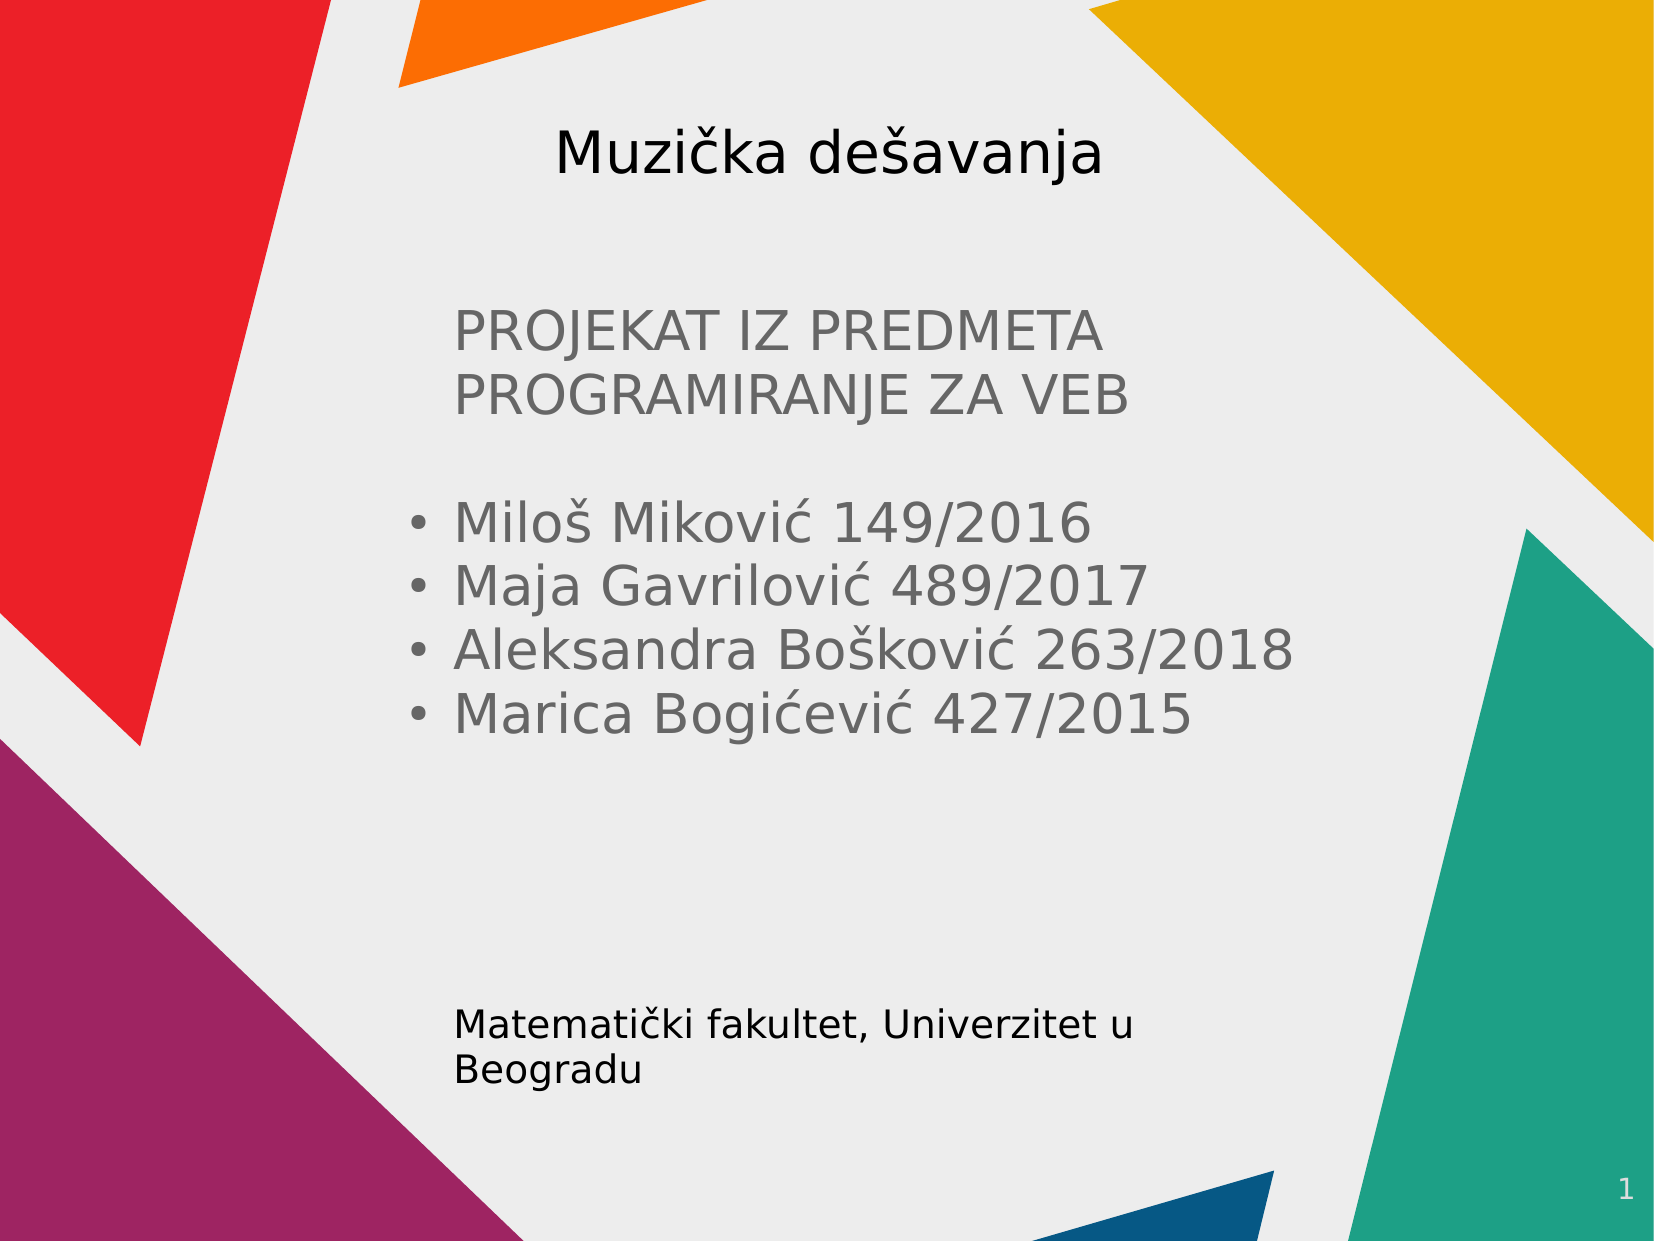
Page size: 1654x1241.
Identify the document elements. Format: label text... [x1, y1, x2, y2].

title Muzička dešavanja [289, 49, 1372, 257]
list PROJEKAT IZ PREDMETA PROGRAMIRANJE ZA VEB Miloš Miković 149/2016 Maja Gavrilović 489/2017 Aleksandra Bošković 263/2018 Marica Bogićević 427/2015 Matematički fakultet, Univerzitet u Beogradu [253, 300, 1336, 1099]
